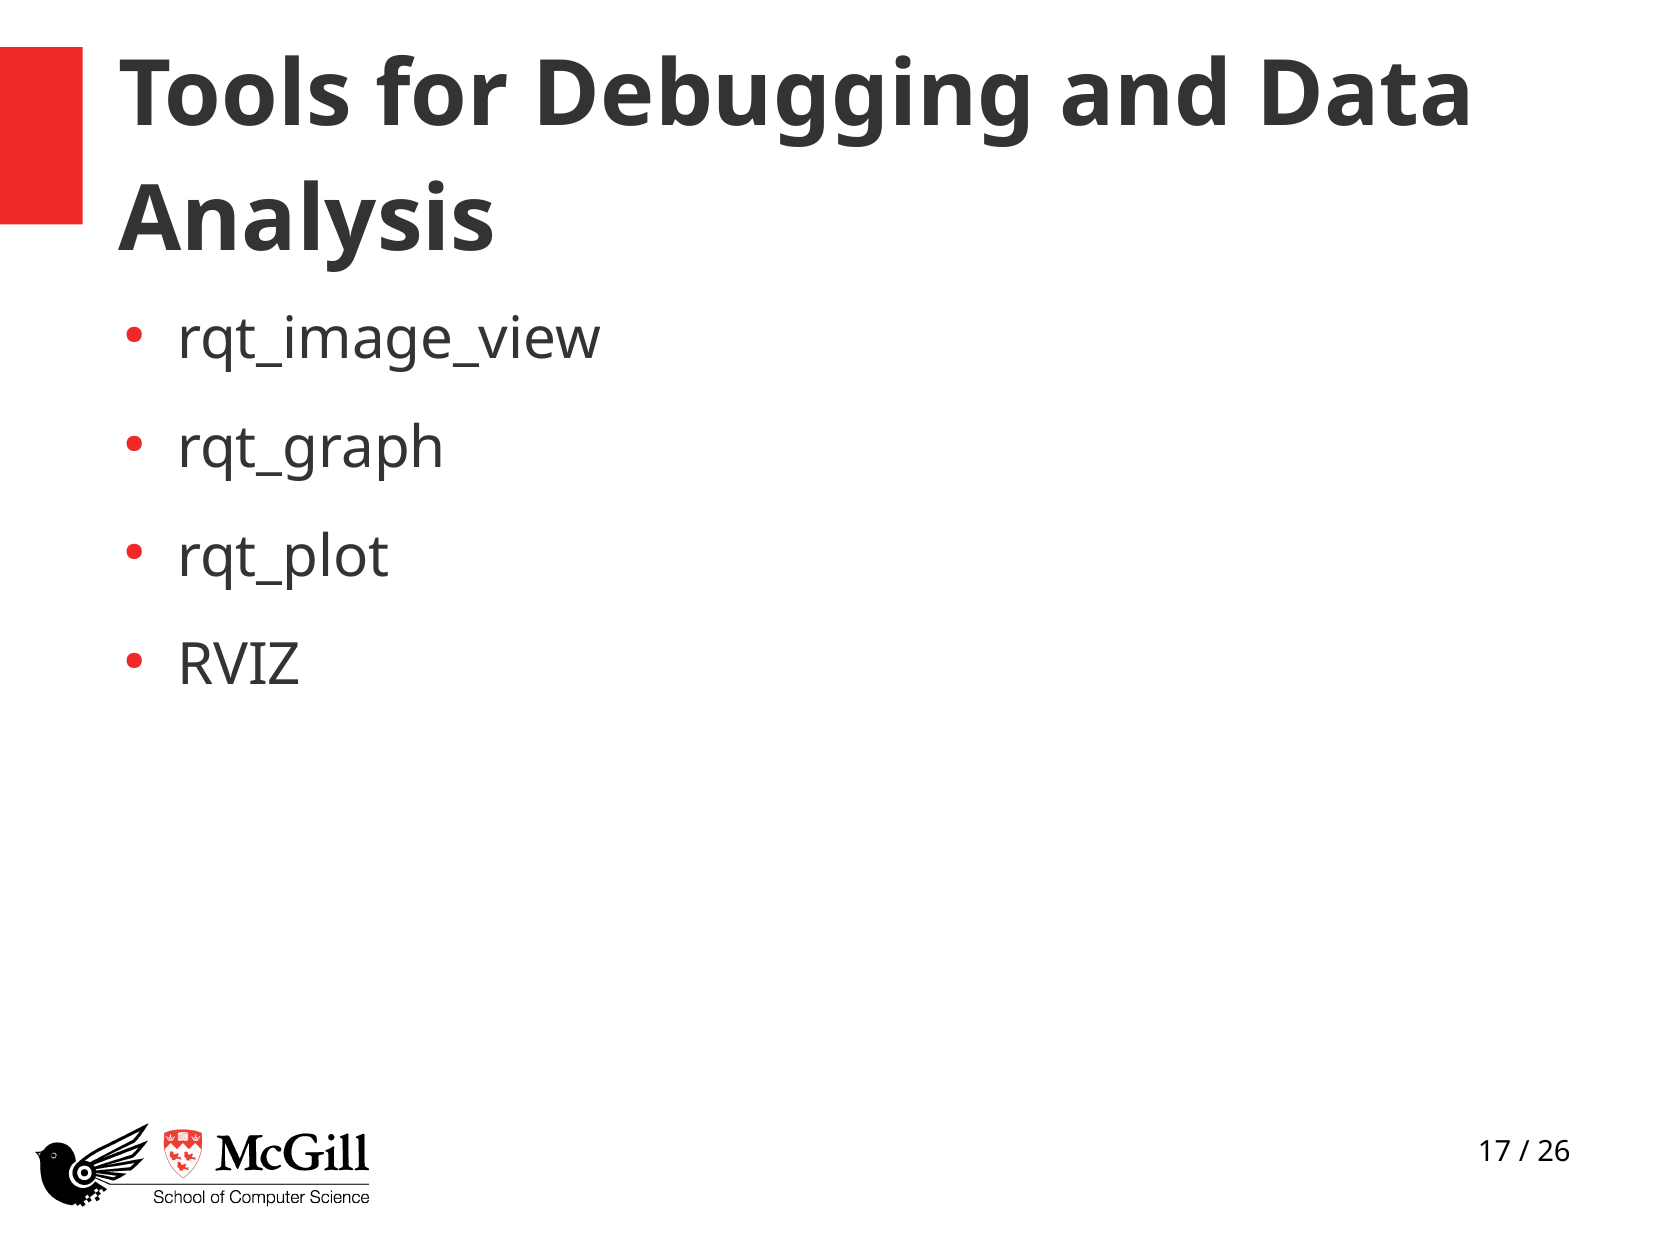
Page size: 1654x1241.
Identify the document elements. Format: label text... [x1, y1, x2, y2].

list rqt_image_view rqt_graph rqt_plot RVIZ [106, 296, 1524, 1016]
title Tools for Debugging and Data Analysis [118, 45, 1571, 260]
picture [35, 1110, 369, 1216]
